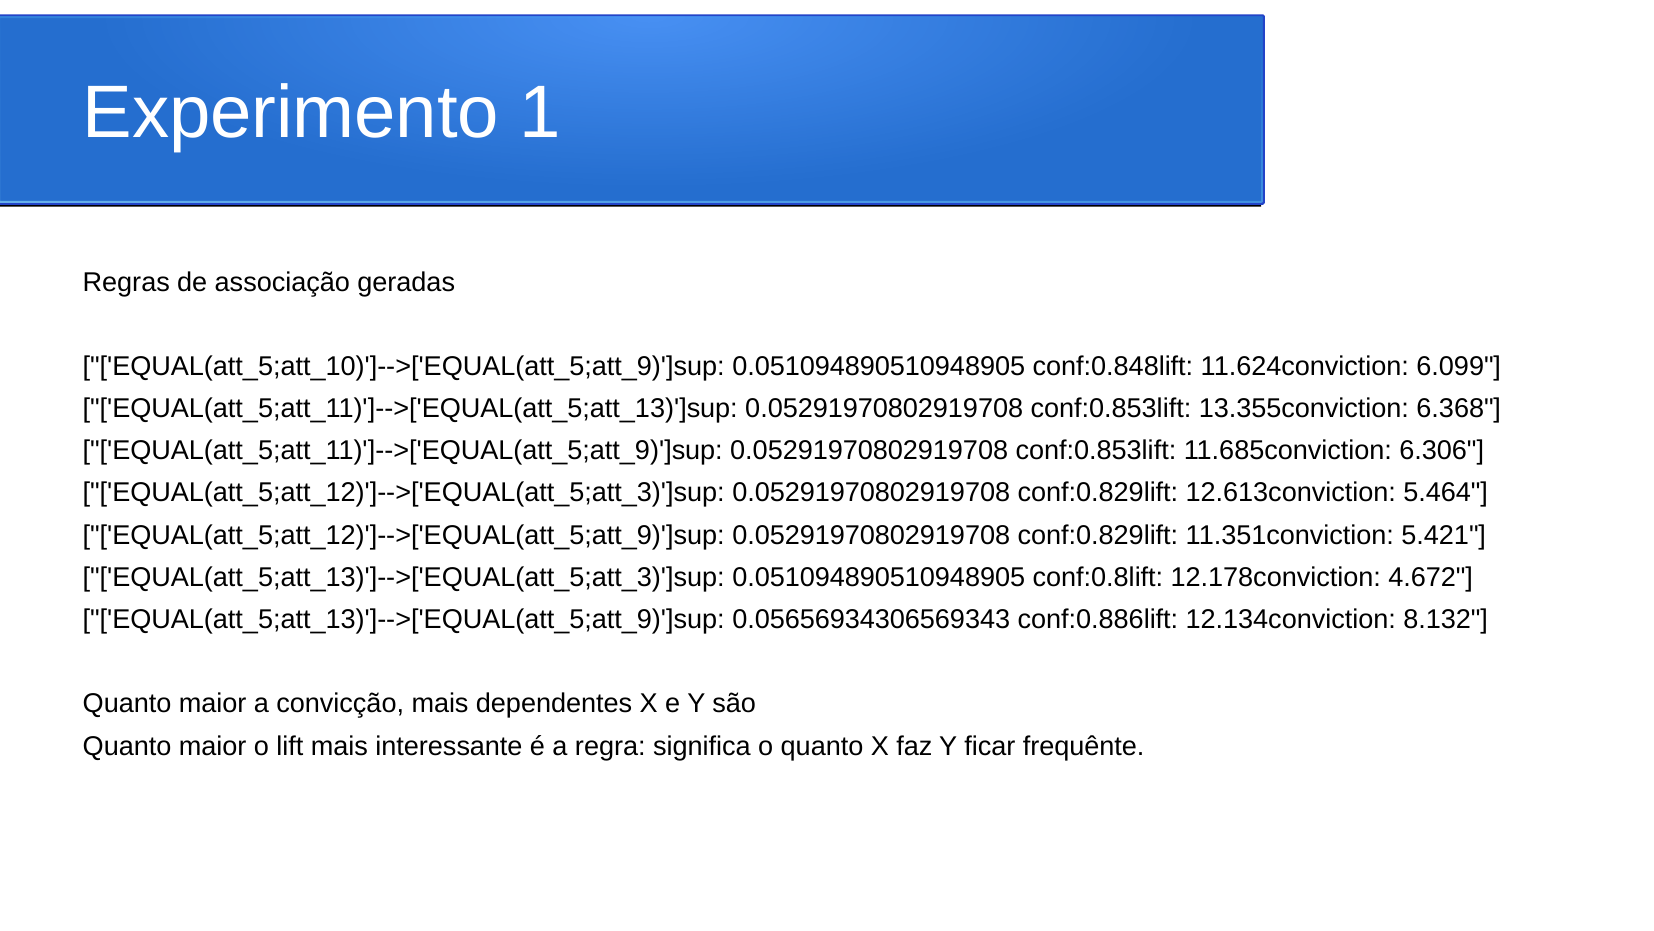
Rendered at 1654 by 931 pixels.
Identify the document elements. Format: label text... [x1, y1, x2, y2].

title Experimento 1 [82, 35, 1235, 189]
list Regras de associação geradas ["['EQUAL(att_5;att_10)']-->['EQUAL(att_5;att_9)']sup: 0.051094890510948905 conf:0.848lift: 11.624conviction: 6.099"] ["['EQUAL(att_5;att_11)']-->['EQUAL(att_5;att_13)']sup: 0.05291970802919708 conf:0.853lift: 13.355conviction: 6.368"] ["['EQUAL(att_5;att_11)']-->['EQUAL(att_5;att_9)']sup: 0.05291970802919708 conf:0.853lift: 11.685conviction: 6.306"] ["['EQUAL(att_5;att_12)']-->['EQUAL(att_5;att_3)']sup: 0.05291970802919708 conf:0.829lift: 12.613conviction: 5.464"] ["['EQUAL(att_5;att_12)']-->['EQUAL(att_5;att_9)']sup: 0.05291970802919708 conf:0.829lift: 11.351conviction: 5.421"] ["['EQUAL(att_5;att_13)']-->['EQUAL(att_5;att_3)']sup: 0.051094890510948905 conf:0.8lift: 12.178conviction: 4.672"] ["['EQUAL(att_5;att_13)']-->['EQUAL(att_5;att_9)']sup: 0.05656934306569343 conf:0.886lift: 12.134conviction: 8.132"] Quanto maior a convicção, mais dependentes X e Y são Quanto maior o lift mais interessante é a regra: significa o quanto X faz Y ficar frequênte. [82, 224, 1571, 764]
